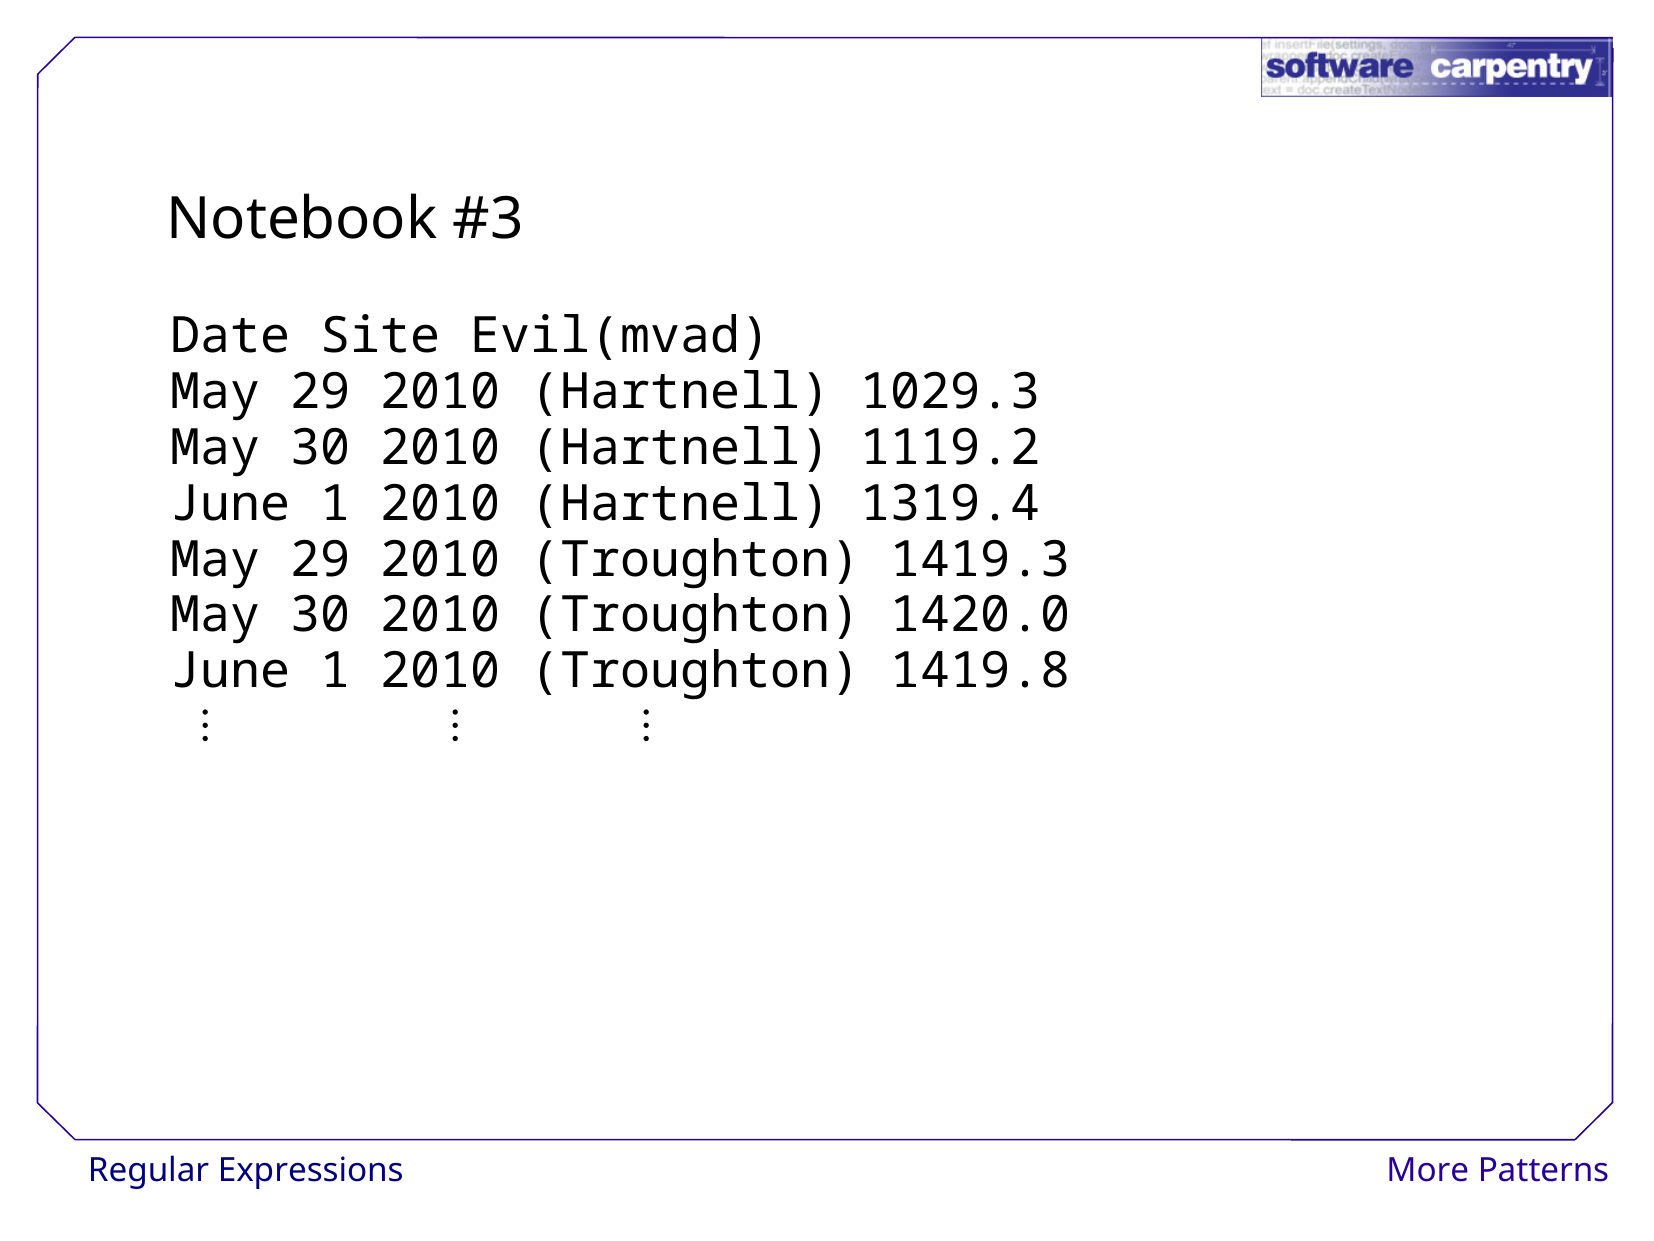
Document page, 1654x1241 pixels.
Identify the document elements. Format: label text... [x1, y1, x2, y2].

picture [1261, 39, 1613, 97]
text_box Date Site Evil(mvad) May 29 2010 (Hartnell) 1029.3 May 30 2010 (Hartnell) 1119.2 June 1 2010 (Hartnell) 1319.4 May 29 2010 (Troughton) 1419.3 May 30 2010 (Troughton) 1420.0 June 1 2010 (Troughton) 1419.8 ⋮ ⋮ ⋮ [155, 300, 1535, 763]
text_box Notebook #3 [151, 138, 1530, 259]
